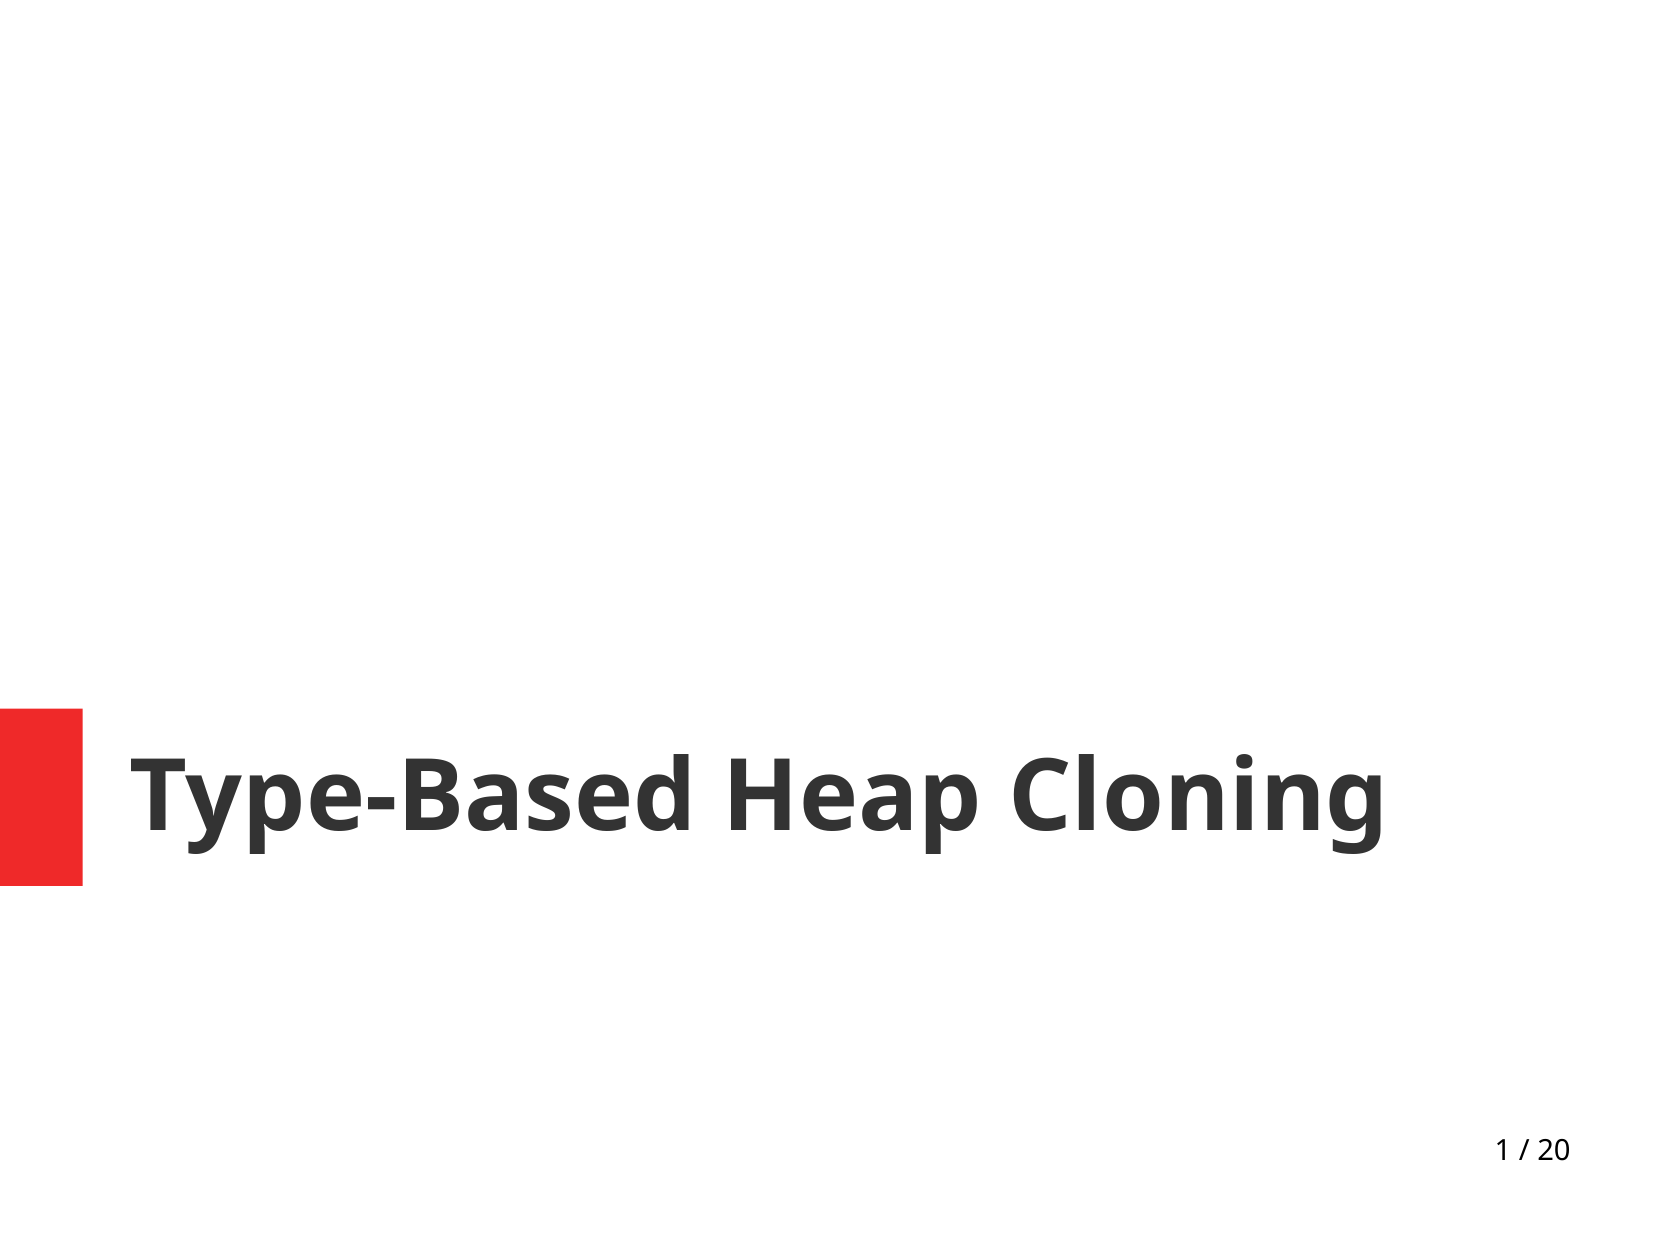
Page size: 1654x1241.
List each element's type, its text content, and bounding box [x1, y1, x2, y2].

title Type-Based Heap Cloning [129, 655, 1536, 928]
